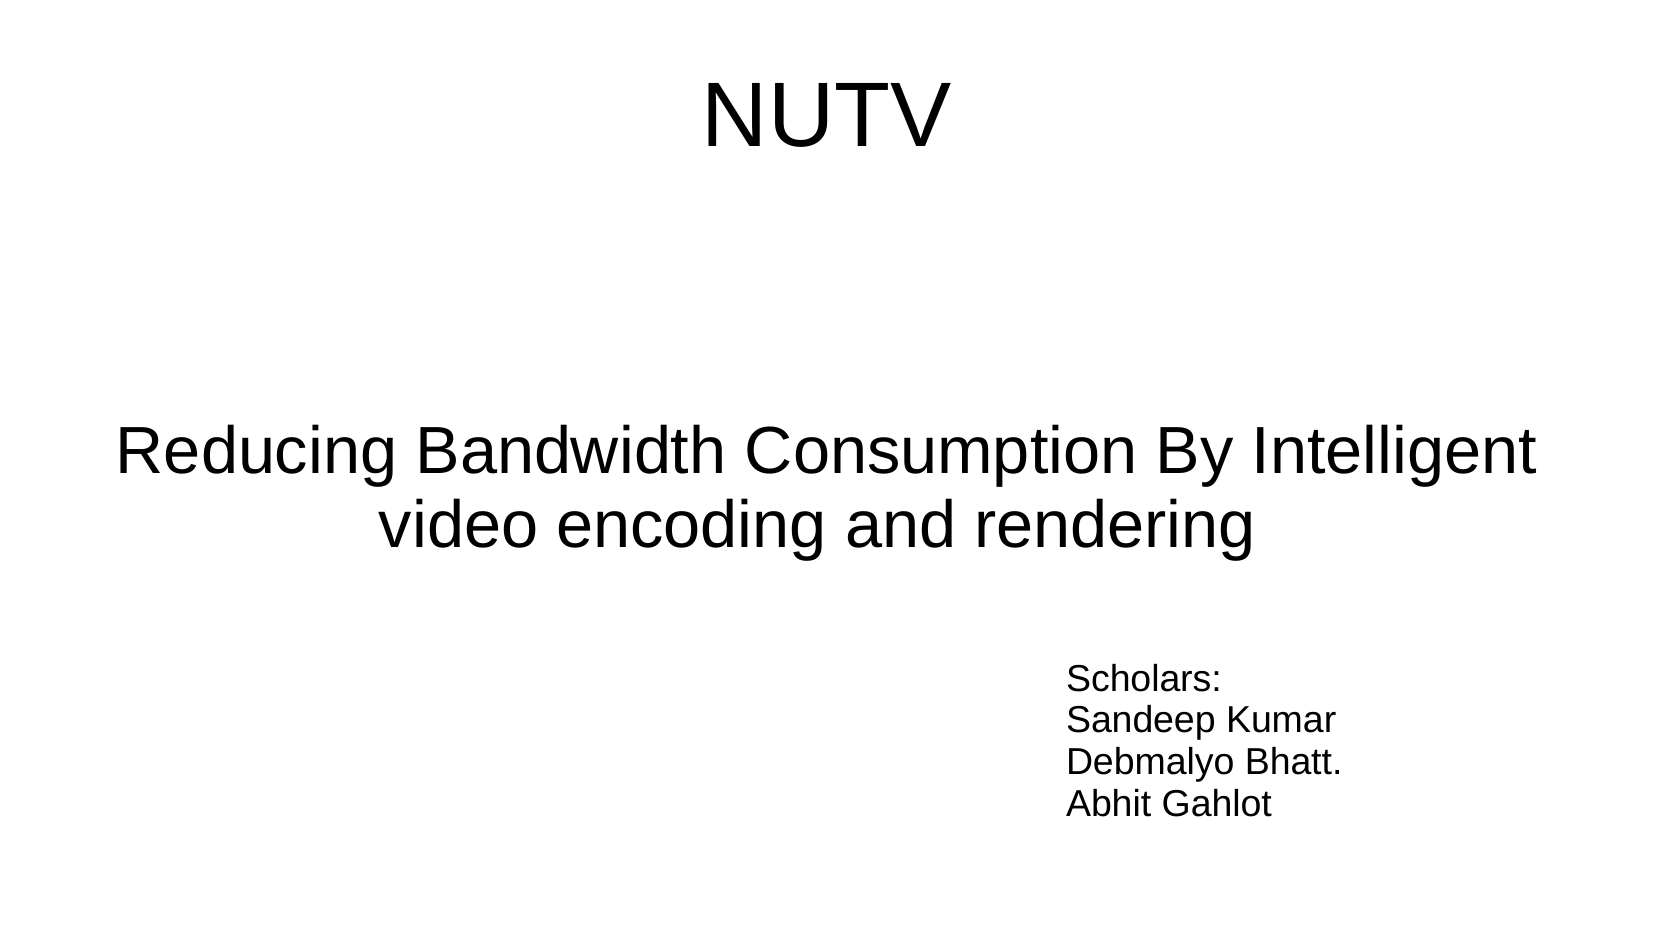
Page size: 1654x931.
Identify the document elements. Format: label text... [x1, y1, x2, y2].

title NUTV [82, 37, 1571, 193]
text_box Scholars: Sandeep Kumar Debmalyo Bhatt. Abhit Gahlot [1051, 649, 1642, 833]
subtitle Reducing Bandwidth Consumption By Intelligent video encoding and rendering [82, 217, 1571, 758]
